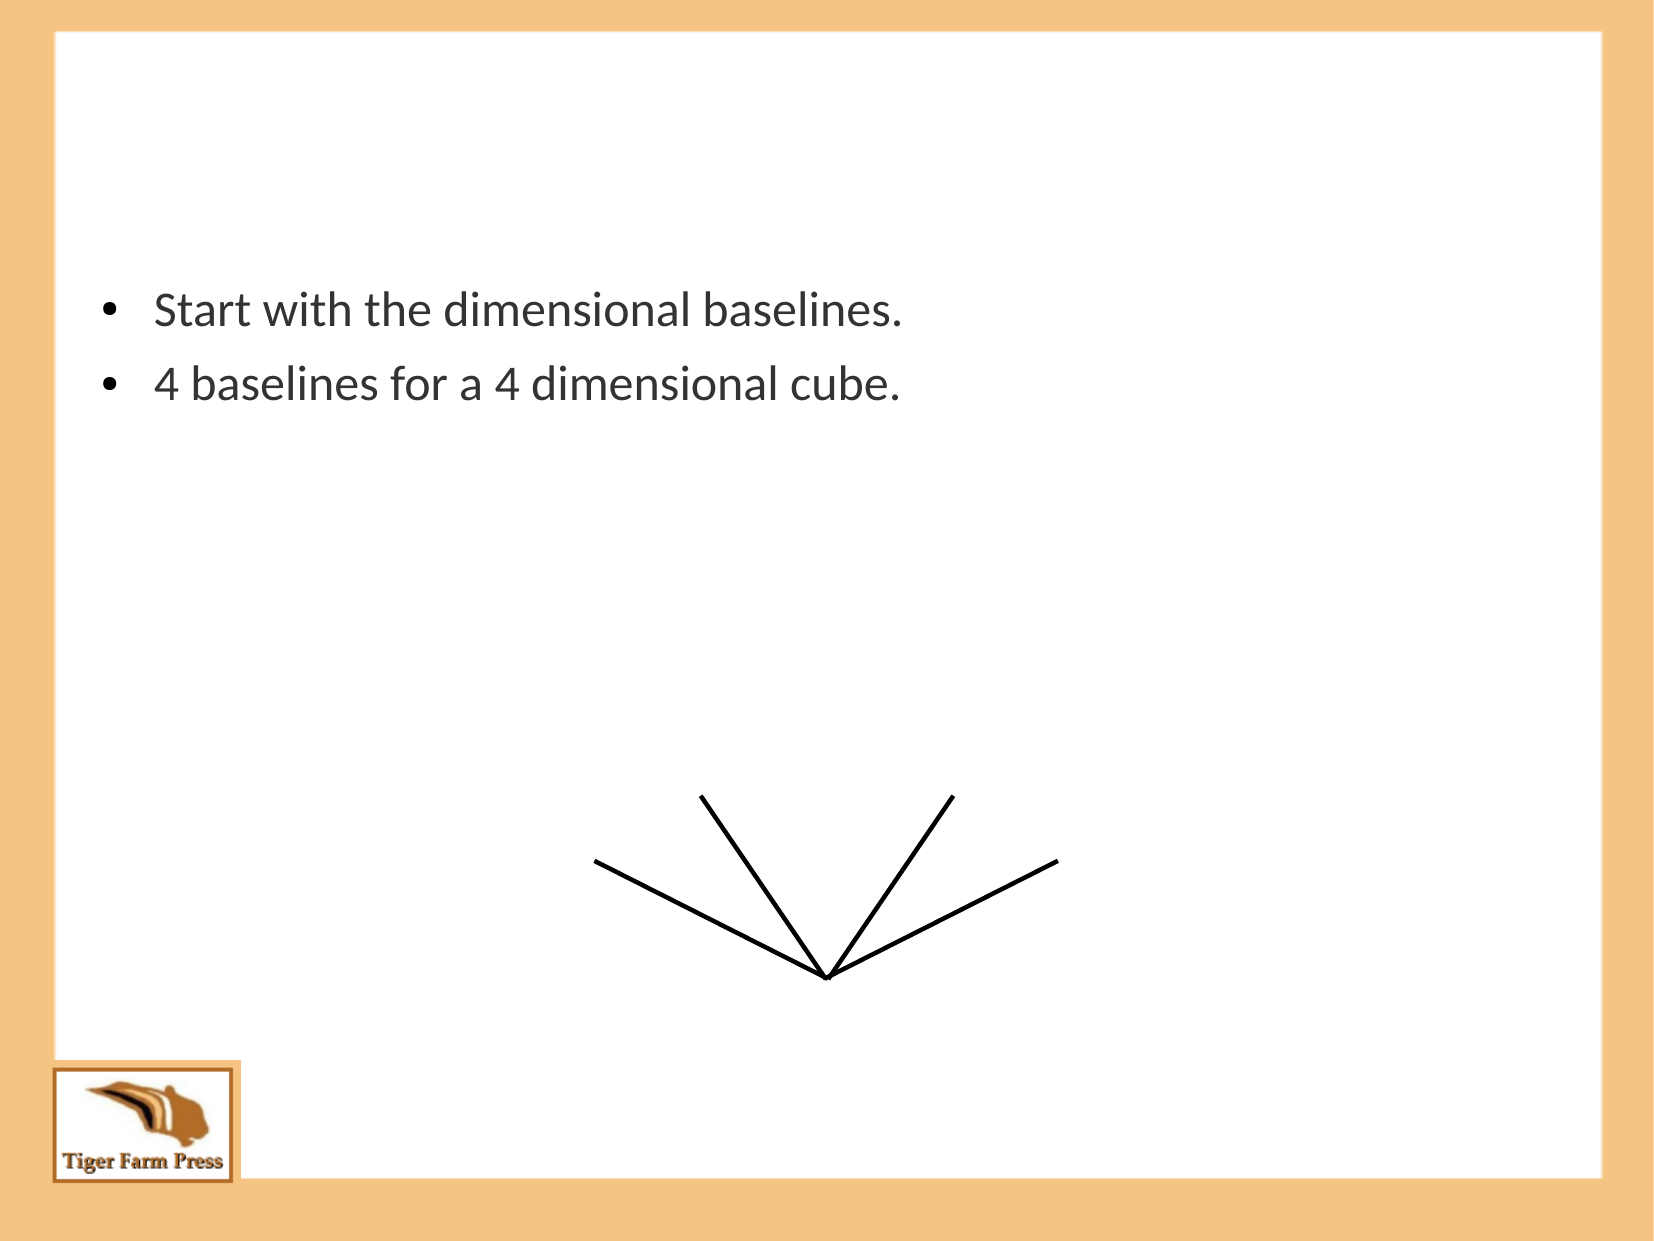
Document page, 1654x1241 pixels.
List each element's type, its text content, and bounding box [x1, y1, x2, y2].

picture [0, 0, 1654, 1241]
list Start with the dimensional baselines. 4 baselines for a 4 dimensional cube. [83, 290, 1572, 1109]
